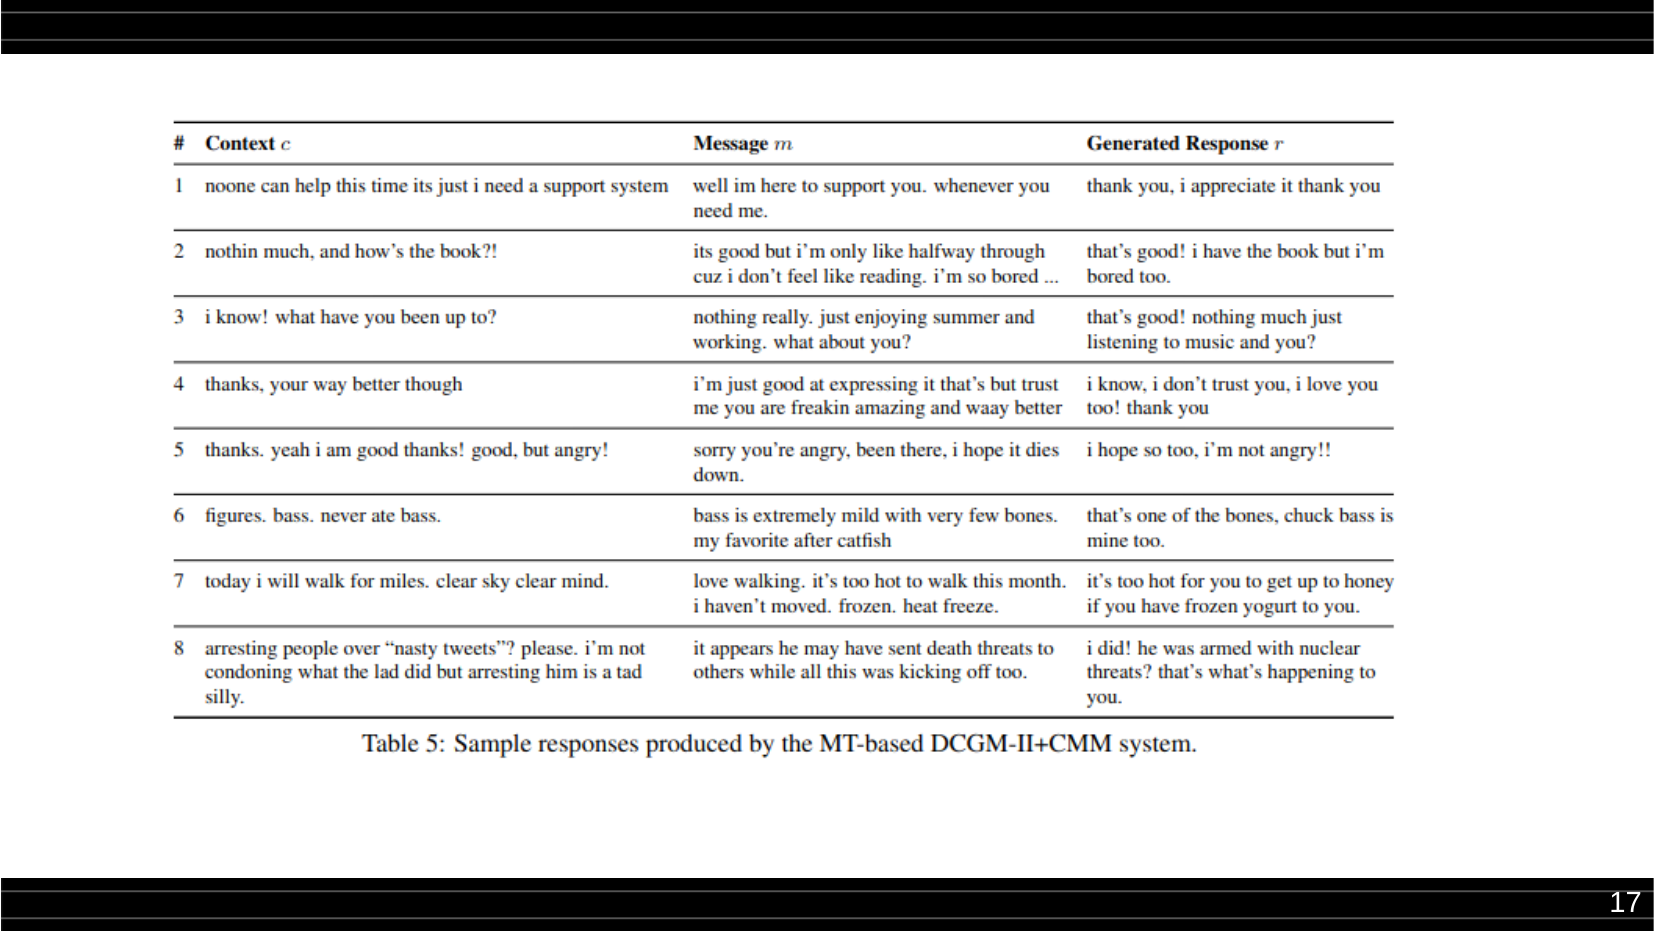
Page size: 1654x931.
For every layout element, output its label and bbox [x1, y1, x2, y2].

picture [1, 878, 1654, 931]
picture [1, 0, 1654, 54]
picture [124, 97, 1441, 781]
